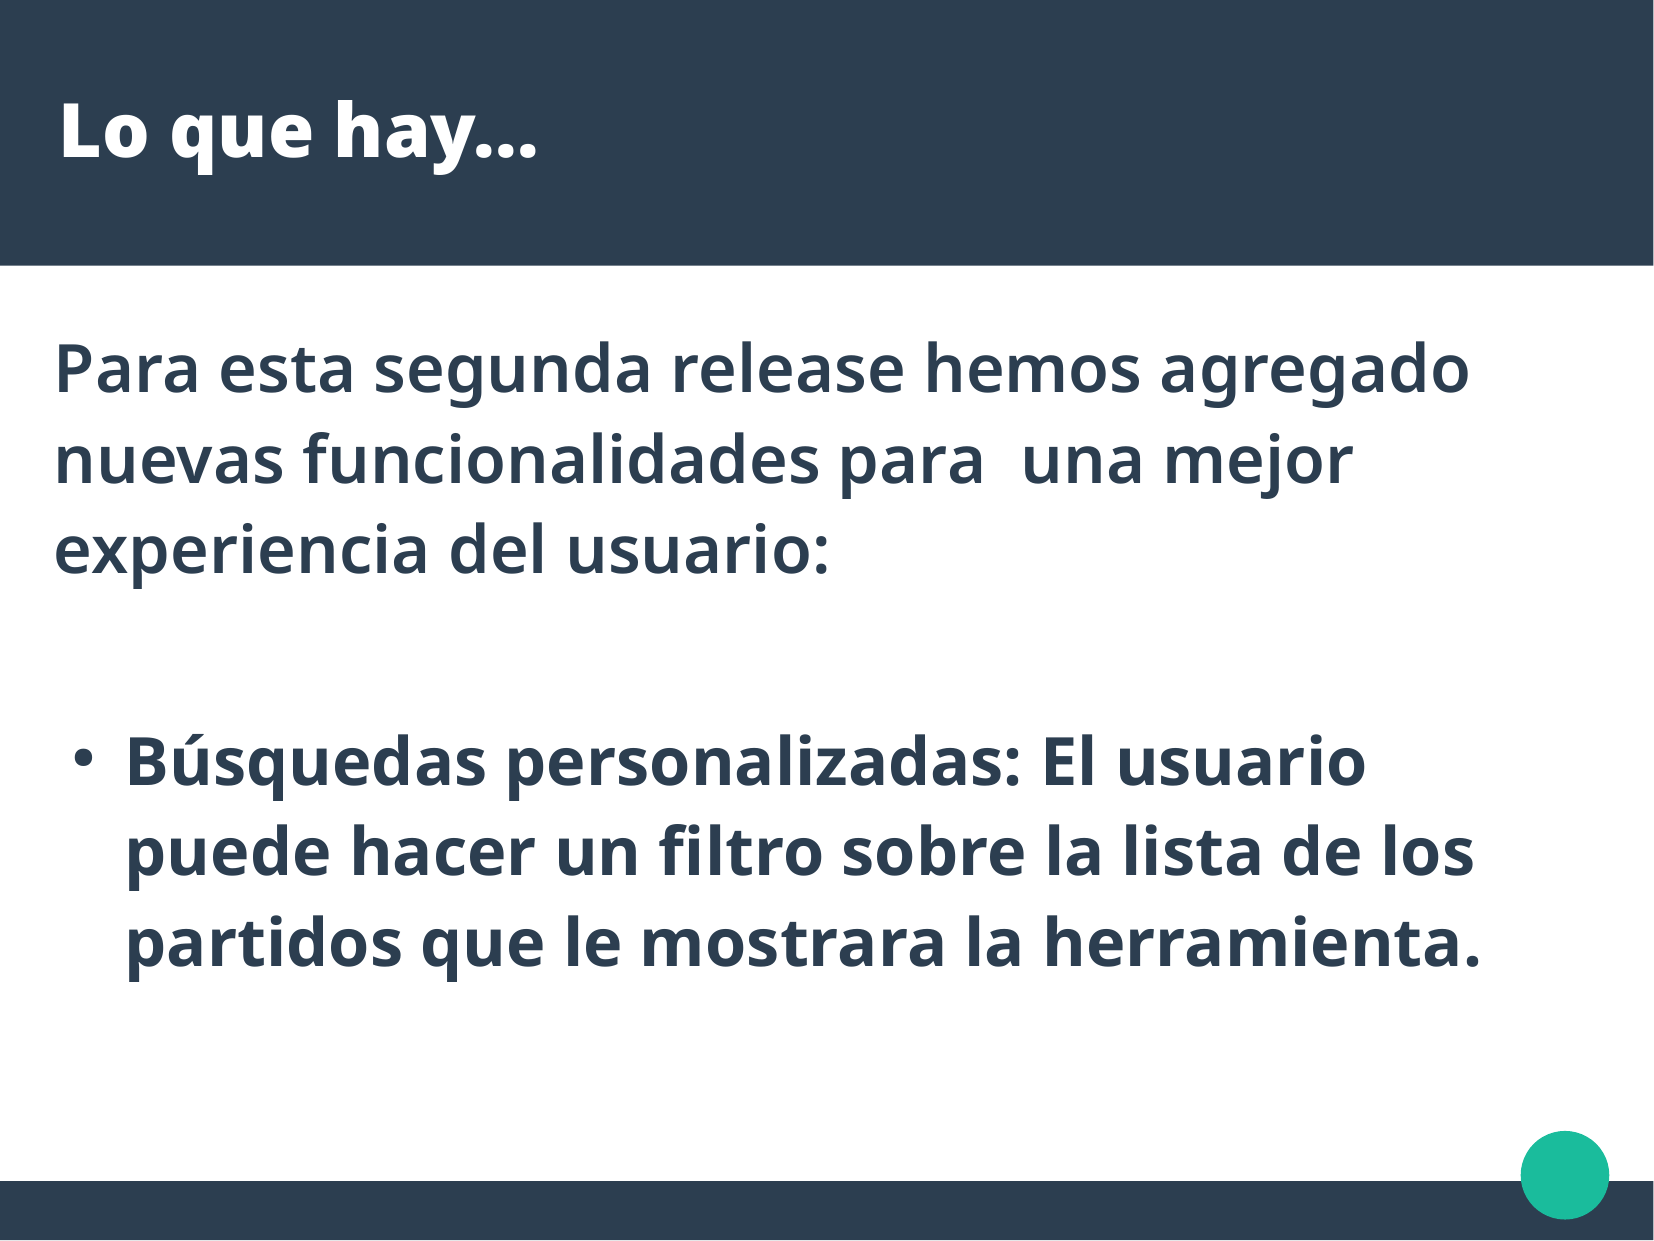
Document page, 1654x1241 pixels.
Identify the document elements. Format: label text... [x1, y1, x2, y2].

list Para esta segunda release hemos agregado nuevas funcionalidades para una mejor experiencia del usuario: Búsquedas personalizadas: El usuario puede hacer un filtro sobre la lista de los partidos que le mostrara la herramienta. [53, 321, 1590, 1148]
title Lo que hay... [59, 49, 1595, 207]
